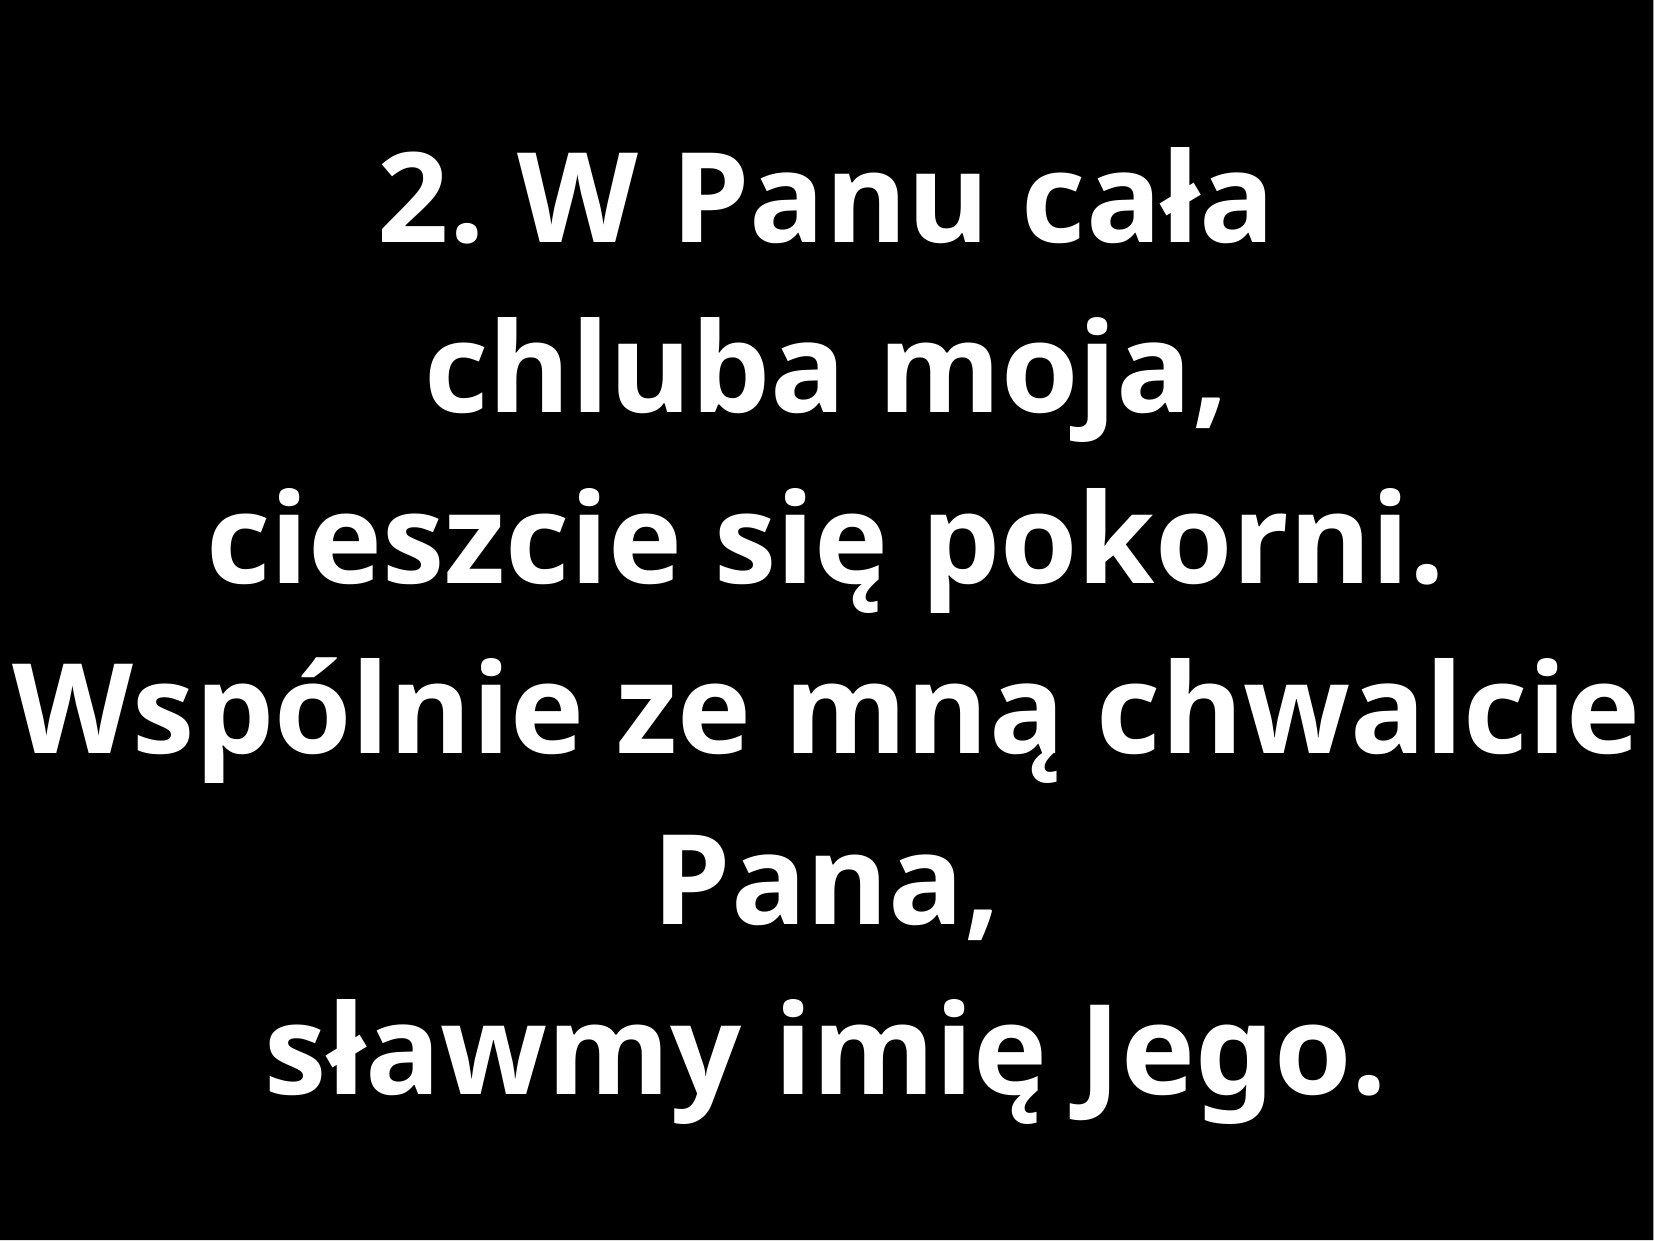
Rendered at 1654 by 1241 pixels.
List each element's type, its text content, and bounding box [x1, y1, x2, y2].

title 2. W Panu cała chluba moja, cieszcie się pokorni. Wspólnie ze mną chwalcie Pana, sławmy imię Jego. [0, 0, 1654, 1241]
